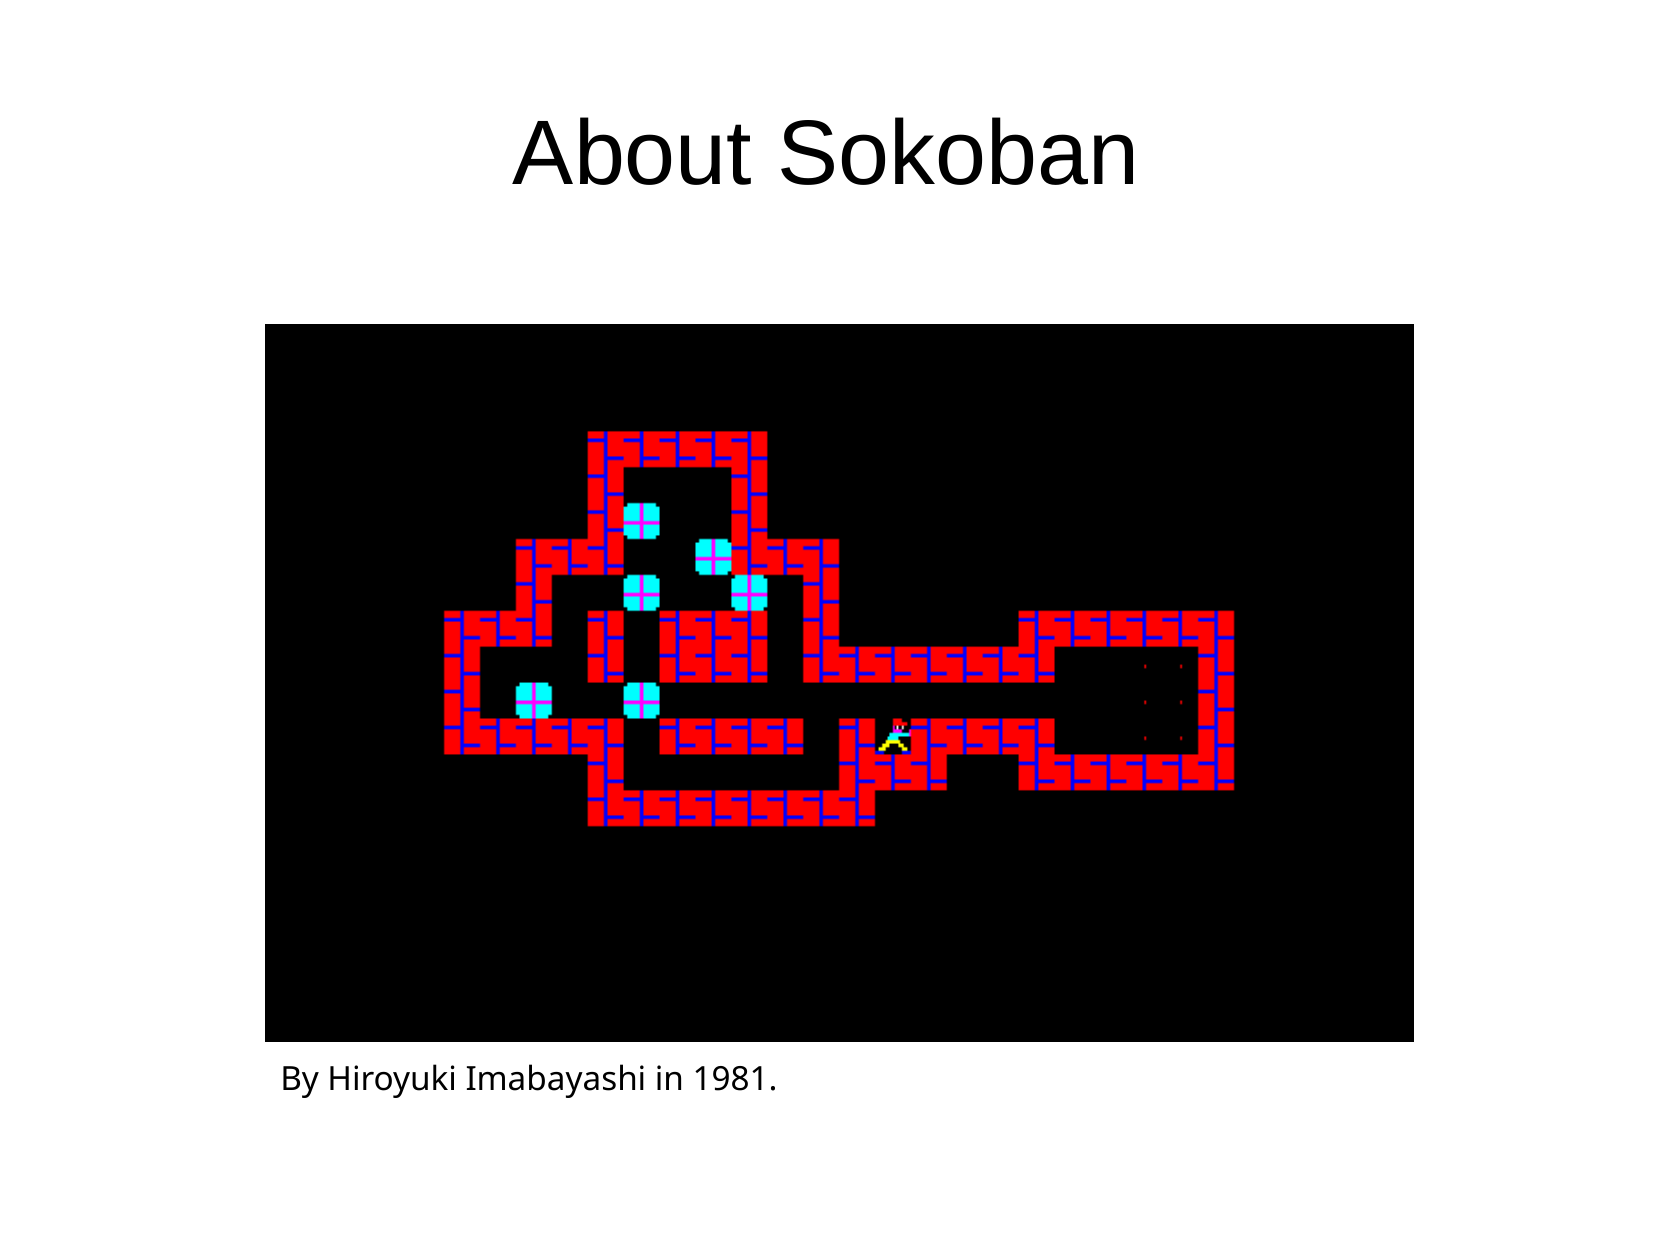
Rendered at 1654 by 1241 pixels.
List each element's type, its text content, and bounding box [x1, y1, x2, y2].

title About Sokoban [82, 56, 1571, 250]
picture [265, 324, 1414, 1042]
text_box By Hiroyuki Imabayashi in 1981. [265, 1047, 1418, 1241]
